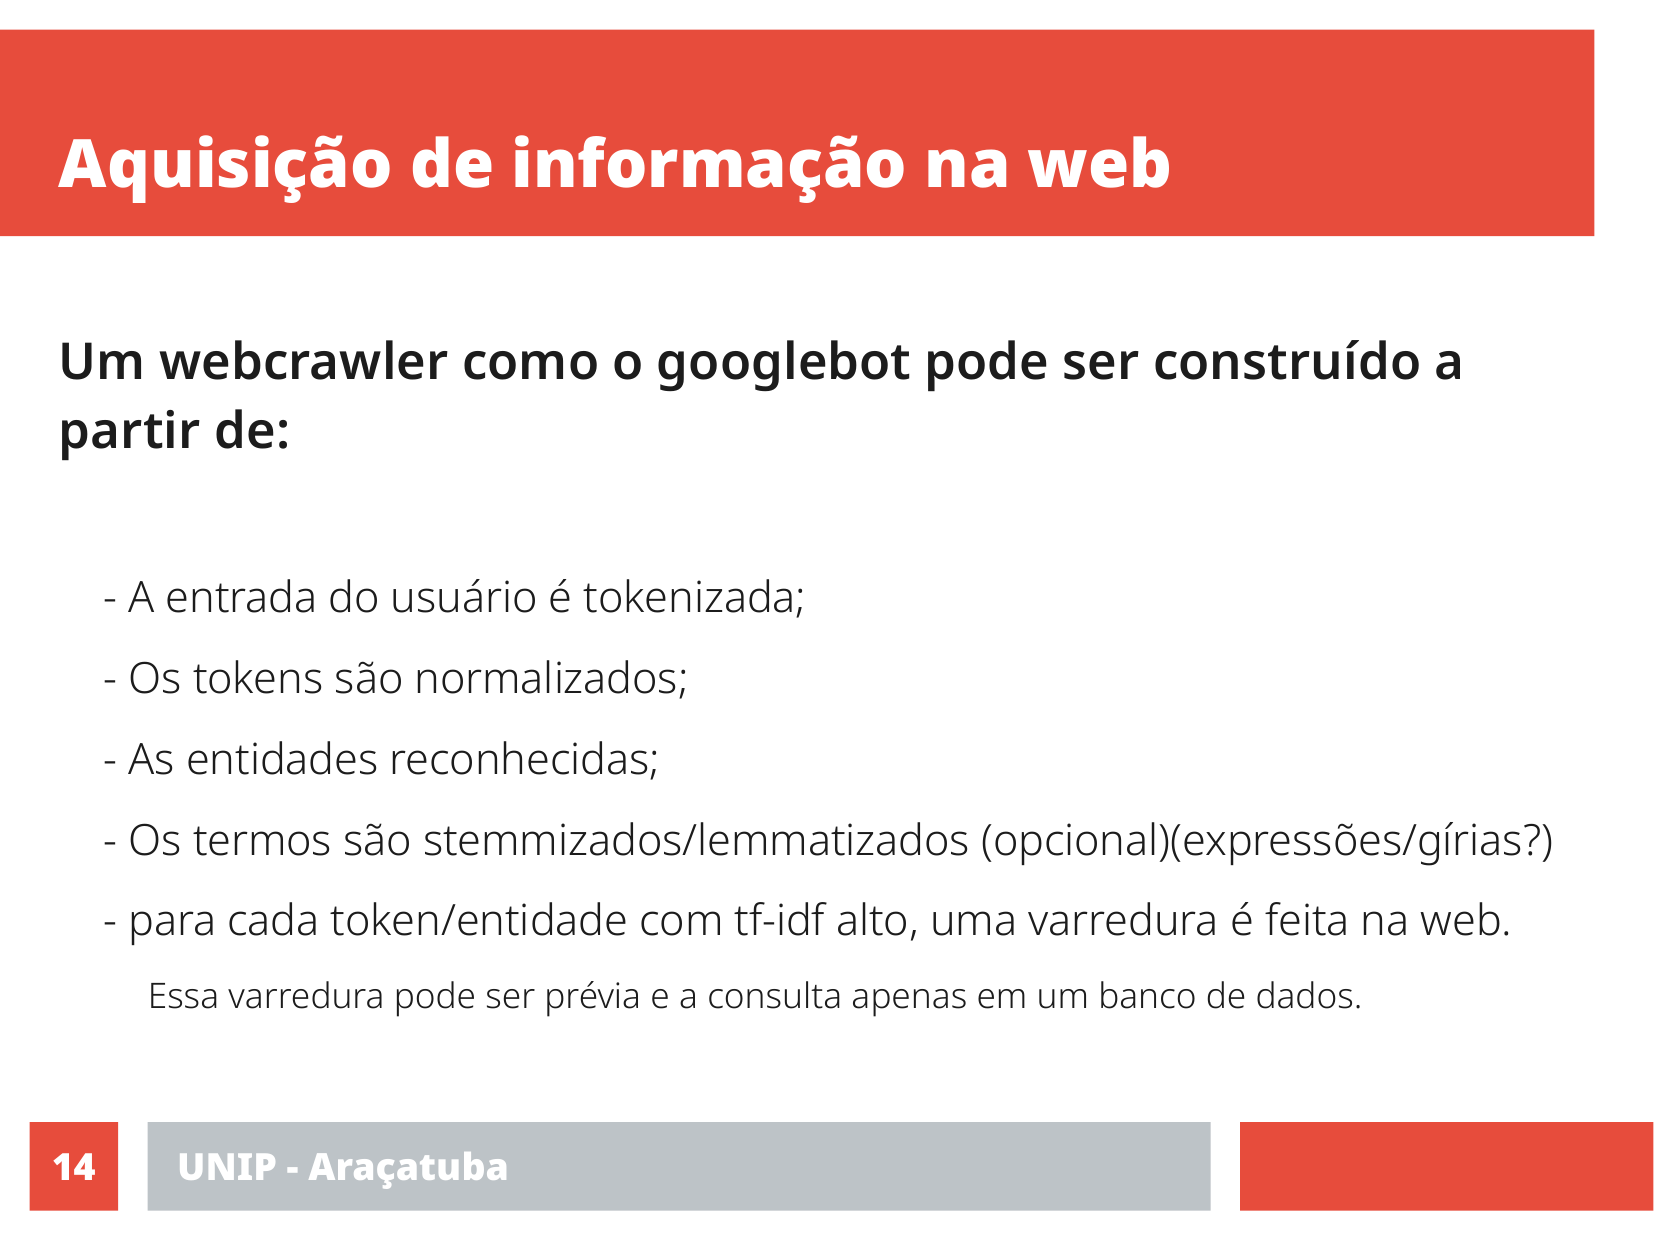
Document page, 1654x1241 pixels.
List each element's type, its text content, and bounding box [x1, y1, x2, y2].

list Um webcrawler como o googlebot pode ser construído a partir de: - A entrada do usuário é tokenizada; - Os tokens são normalizados; - As entidades reconhecidas; - Os termos são stemmizados/lemmatizados (opcional)(expressões/gírias?) - para cada token/entidade com tf-idf alto, uma varredura é feita na web. Essa varredura pode ser prévia e a consulta apenas em um banco de dados. [59, 324, 1565, 1093]
title Aquisição de informação na web [59, 59, 1595, 207]
